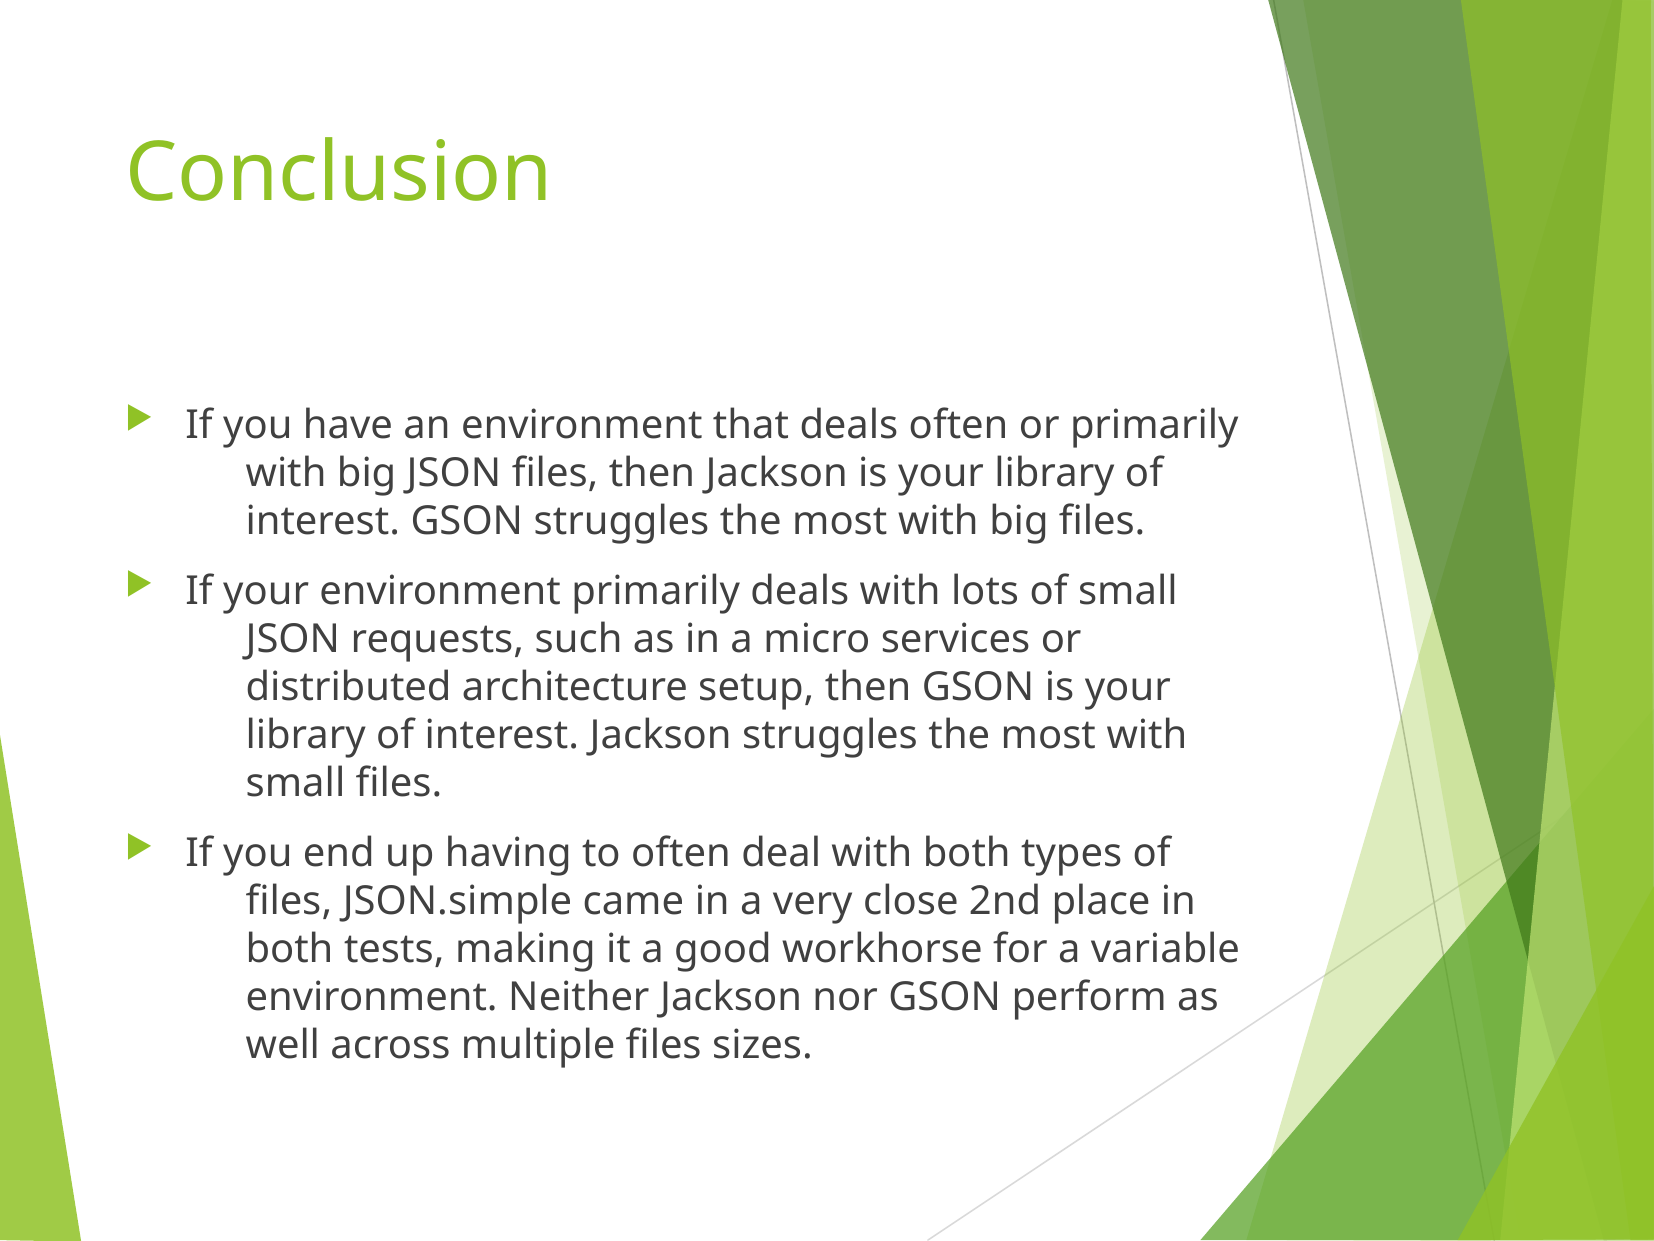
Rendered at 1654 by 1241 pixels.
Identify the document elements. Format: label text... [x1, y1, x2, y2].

list If you have an environment that deals often or primarily with big JSON files, then Jackson is your library of interest. GSON struggles the most with big files. If your environment primarily deals with lots of small JSON requests, such as in a micro services or distributed architecture setup, then GSON is your library of interest. Jackson struggles the most with small files. If you end up having to often deal with both types of files, JSON.simple came in a very close 2nd place in both tests, making it a good workhorse for a variable environment. Neither Jackson nor GSON perform as well across multiple files sizes. [110, 390, 1259, 1093]
title Conclusion [110, 110, 1259, 350]
